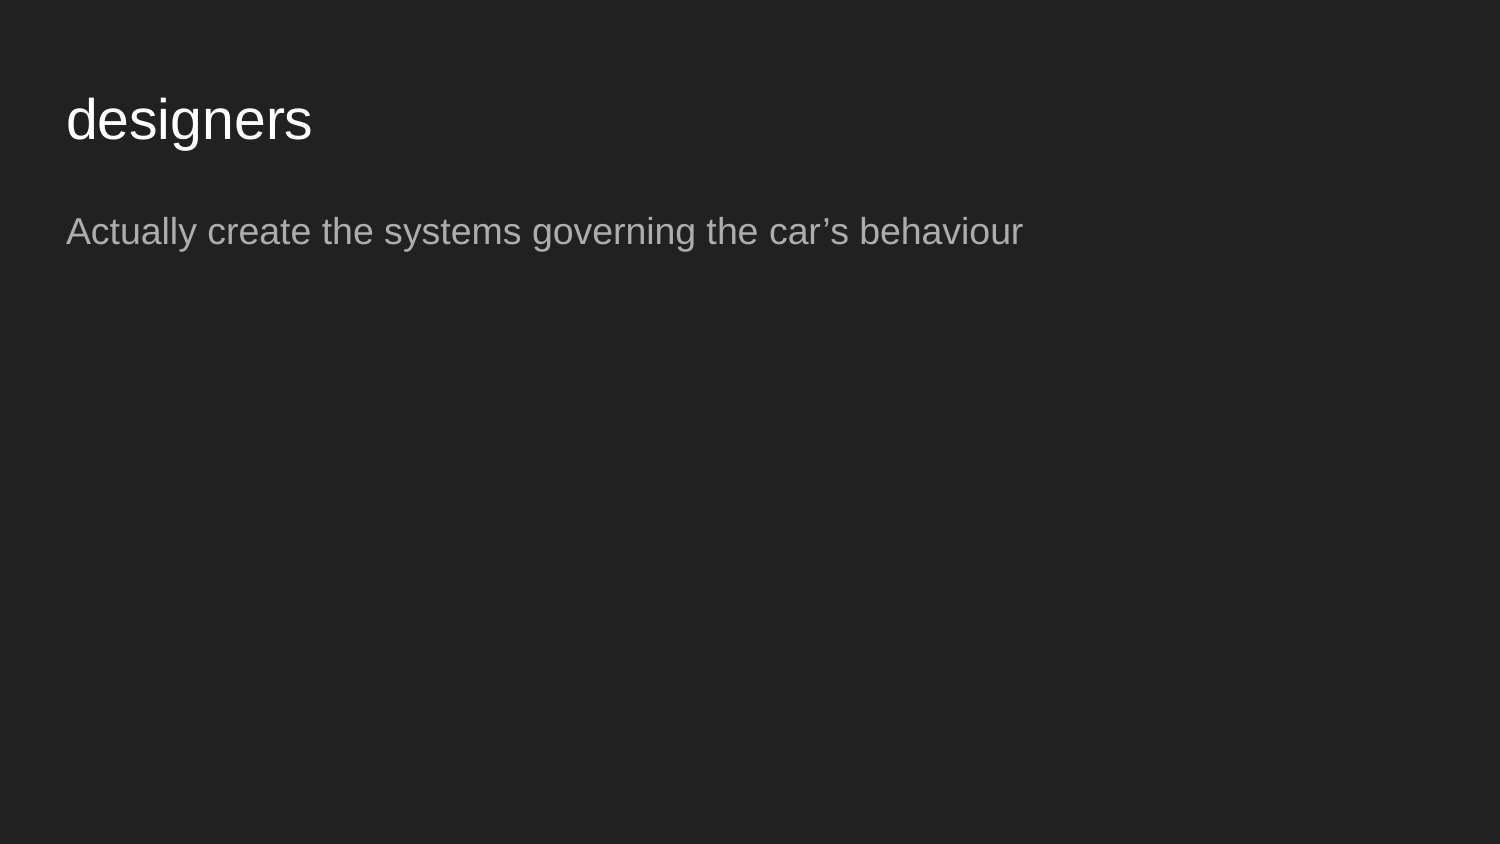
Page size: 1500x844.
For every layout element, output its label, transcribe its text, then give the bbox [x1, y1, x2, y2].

title designers [51, 72, 1449, 167]
list Actually create the systems governing the car’s behaviour [51, 189, 1449, 750]
